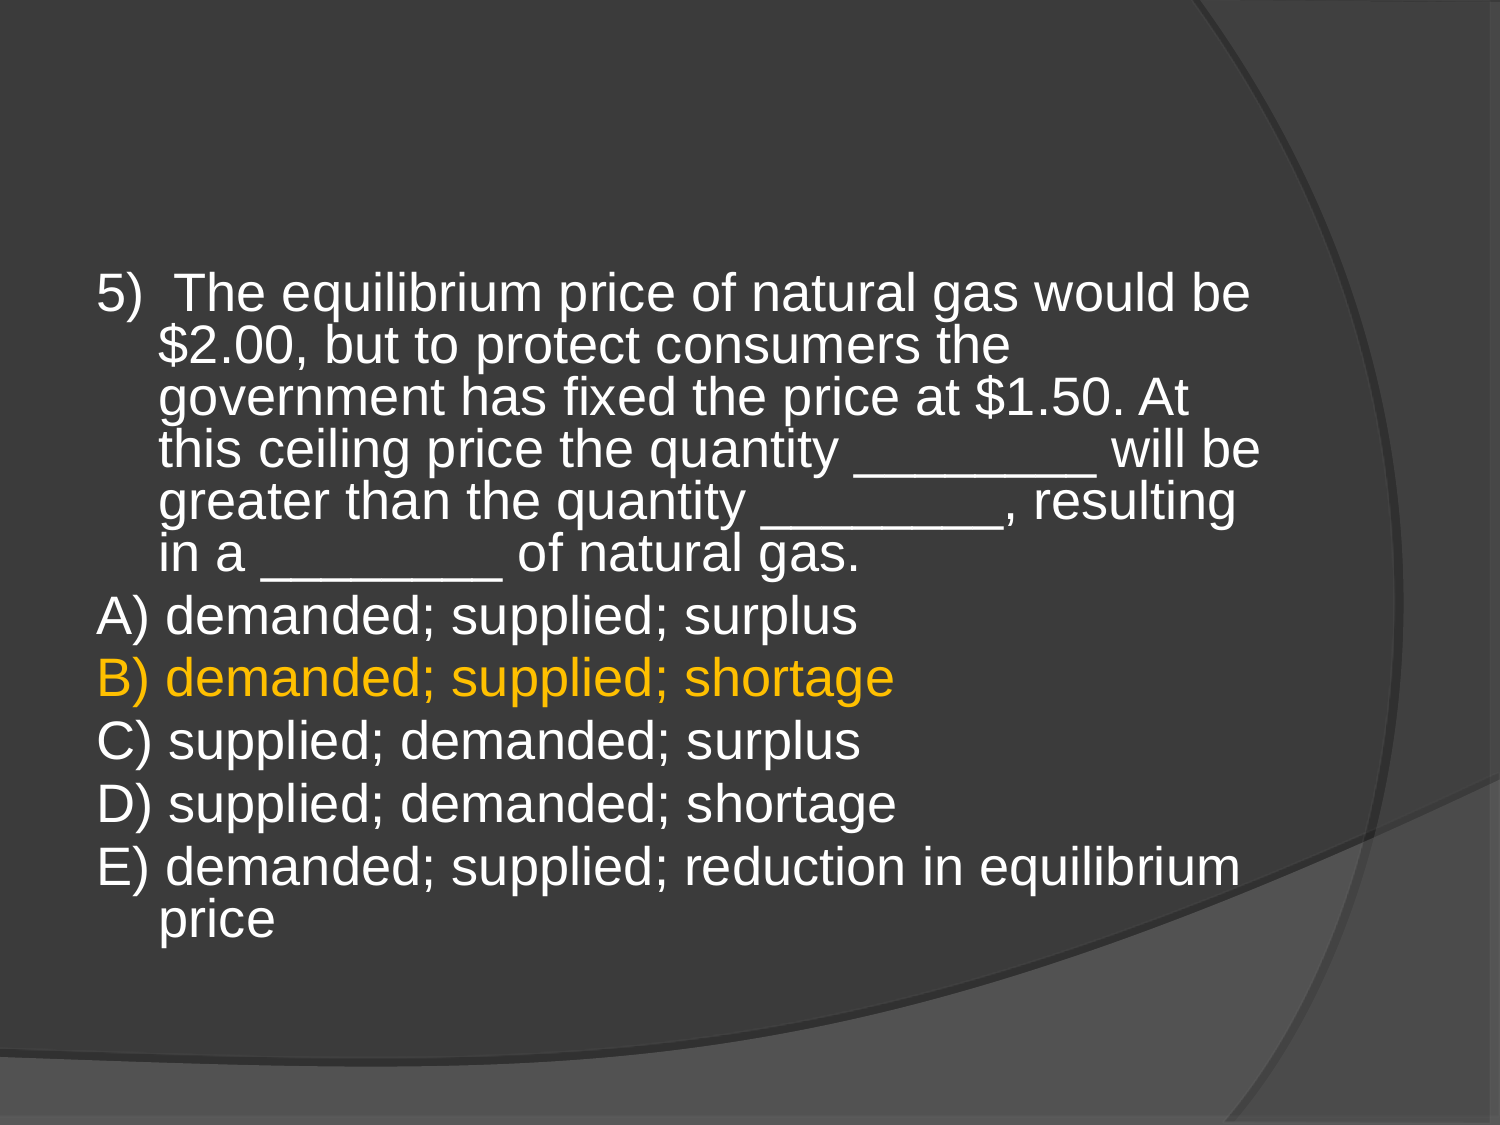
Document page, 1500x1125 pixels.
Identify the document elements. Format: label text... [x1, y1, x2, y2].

list 5) The equilibrium price of natural gas would be $2.00, but to protect consumers the government has fixed the price at $1.50. At this ceiling price the quantity ________ will be greater than the quantity ________, resulting in a ________ of natural gas. A) demanded; supplied; surplus B) demanded; supplied; shortage C) supplied; demanded; surplus D) supplied; demanded; shortage E) demanded; supplied; reduction in equilibrium price [75, 262, 1300, 1005]
